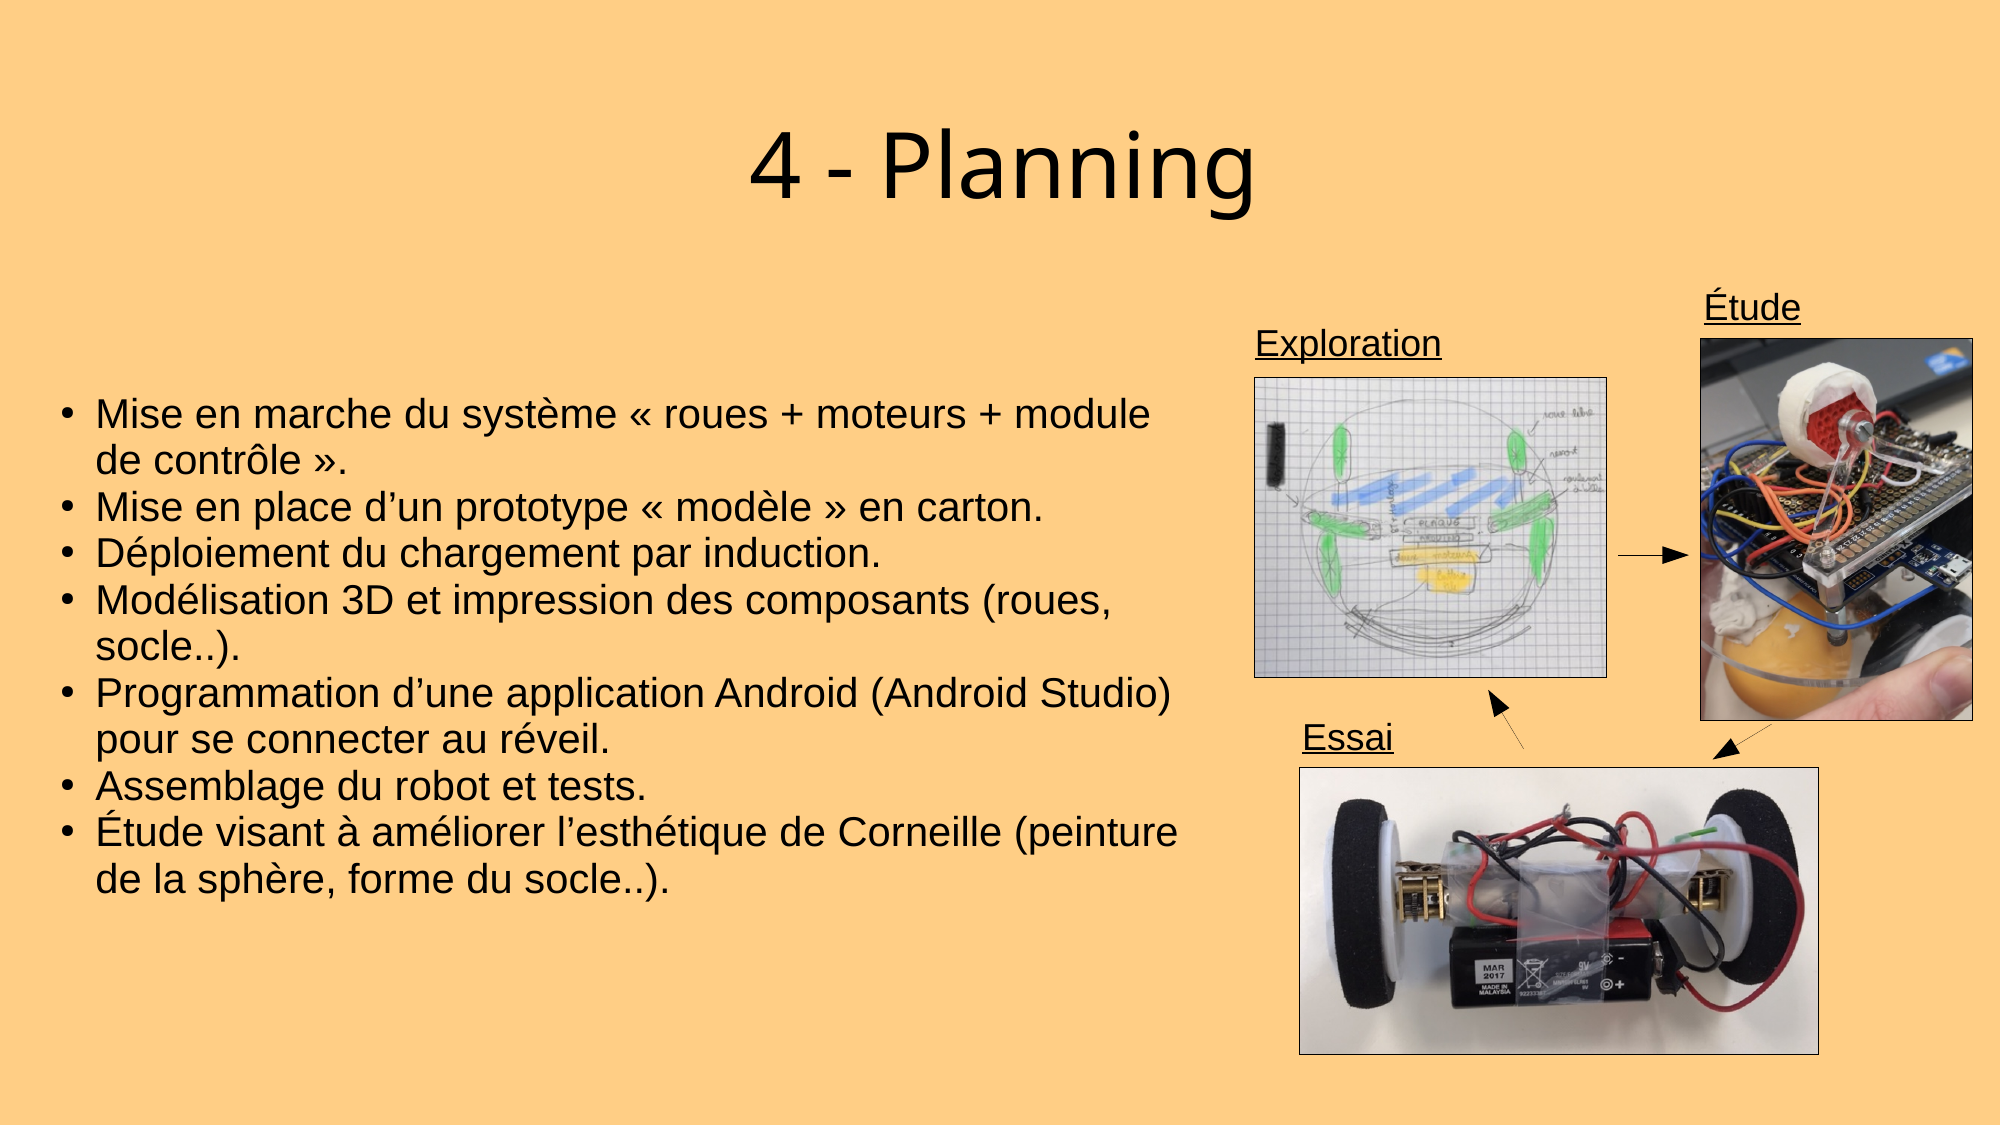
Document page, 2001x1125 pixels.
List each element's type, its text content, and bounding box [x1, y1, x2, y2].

picture [1254, 377, 1607, 678]
picture [1700, 338, 1973, 721]
text_box Exploration [1240, 314, 1630, 414]
text_box Essai [1287, 708, 1418, 768]
text_box Mise en marche du système « roues + moteurs + module de contrôle ». Mise en place d’un prototype « modèle » en carton. Déploiement du chargement par induction. Modélisation 3D et impression des composants (roues, socle..). Programmation d’une application Android (Android Studio) pour se connecter au réveil. Assemblage du robot et tests. Étude visant à améliorer l’esthétique de Corneille (peinture de la sphère, forme du socle..). [45, 383, 1217, 945]
title 4 - Planning [734, 59, 1441, 278]
picture [1299, 767, 1819, 1055]
text_box Étude [1688, 279, 1831, 378]
